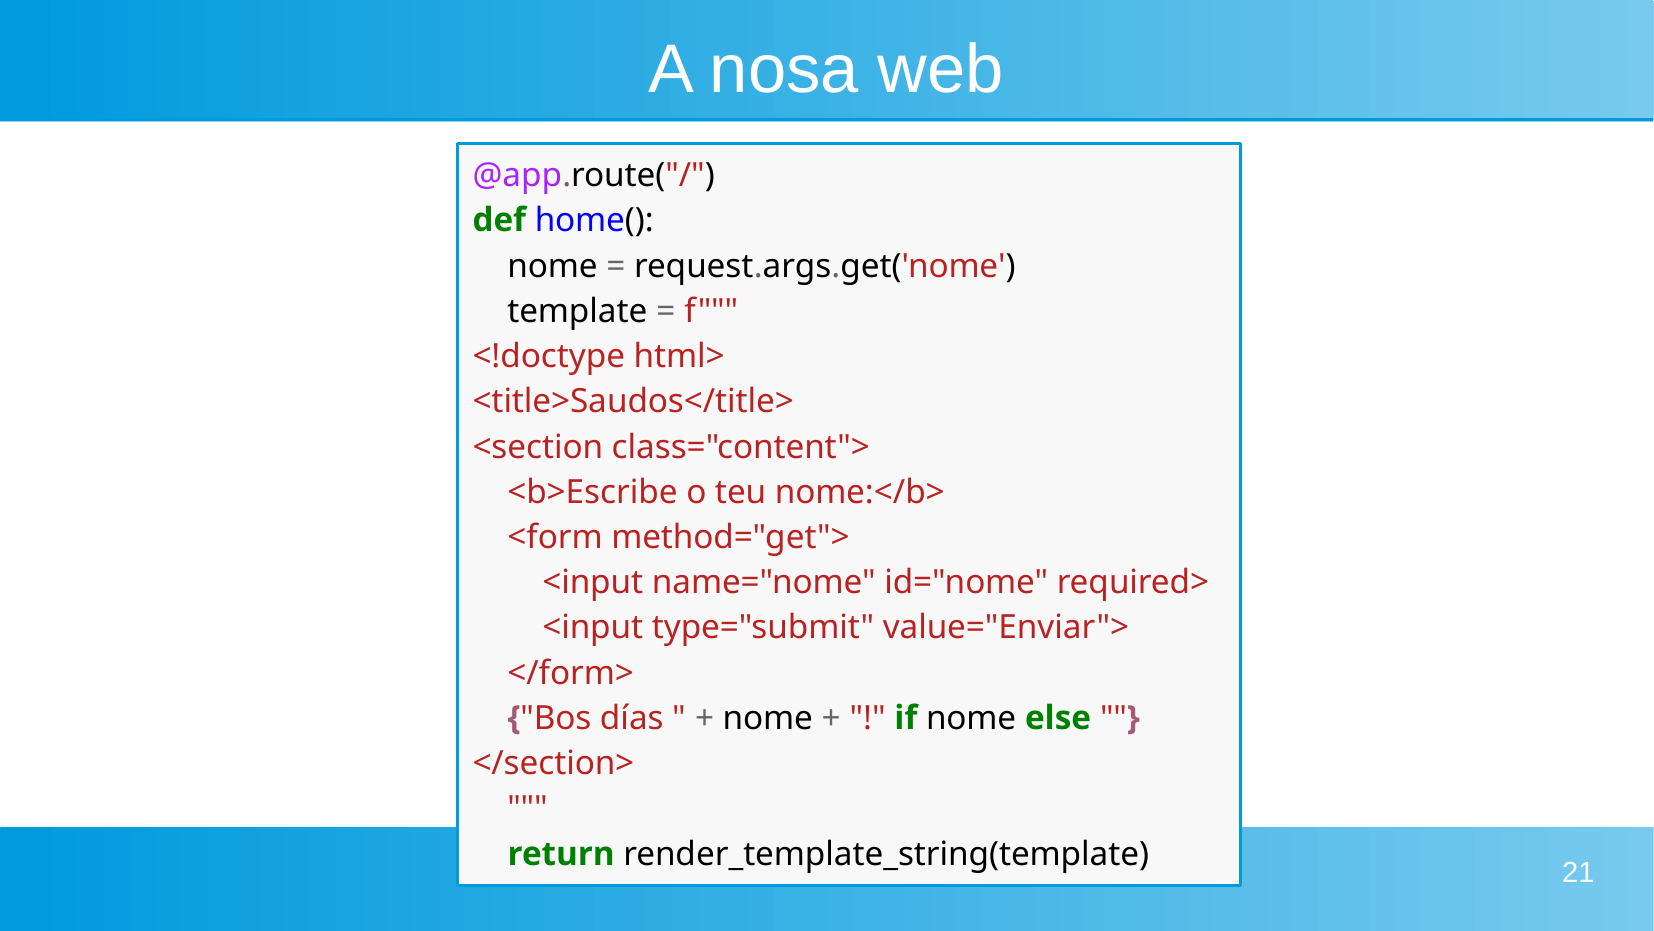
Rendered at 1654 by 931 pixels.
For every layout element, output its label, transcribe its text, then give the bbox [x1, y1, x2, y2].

title A nosa web [59, 29, 1595, 108]
text_box @app.route("/") def home(): nome = request.args.get('nome') template = f""" <!doctype html> <title>Saudos</title> <section class="content"> <b>Escribe o teu nome:</b> <form method="get"> <input name="nome" id="nome" required> <input type="submit" value="Enviar"> </form> {"Bos días " + nome + "!" if nome else ""} </section> """ return render_template_string(template) [457, 143, 1241, 886]
